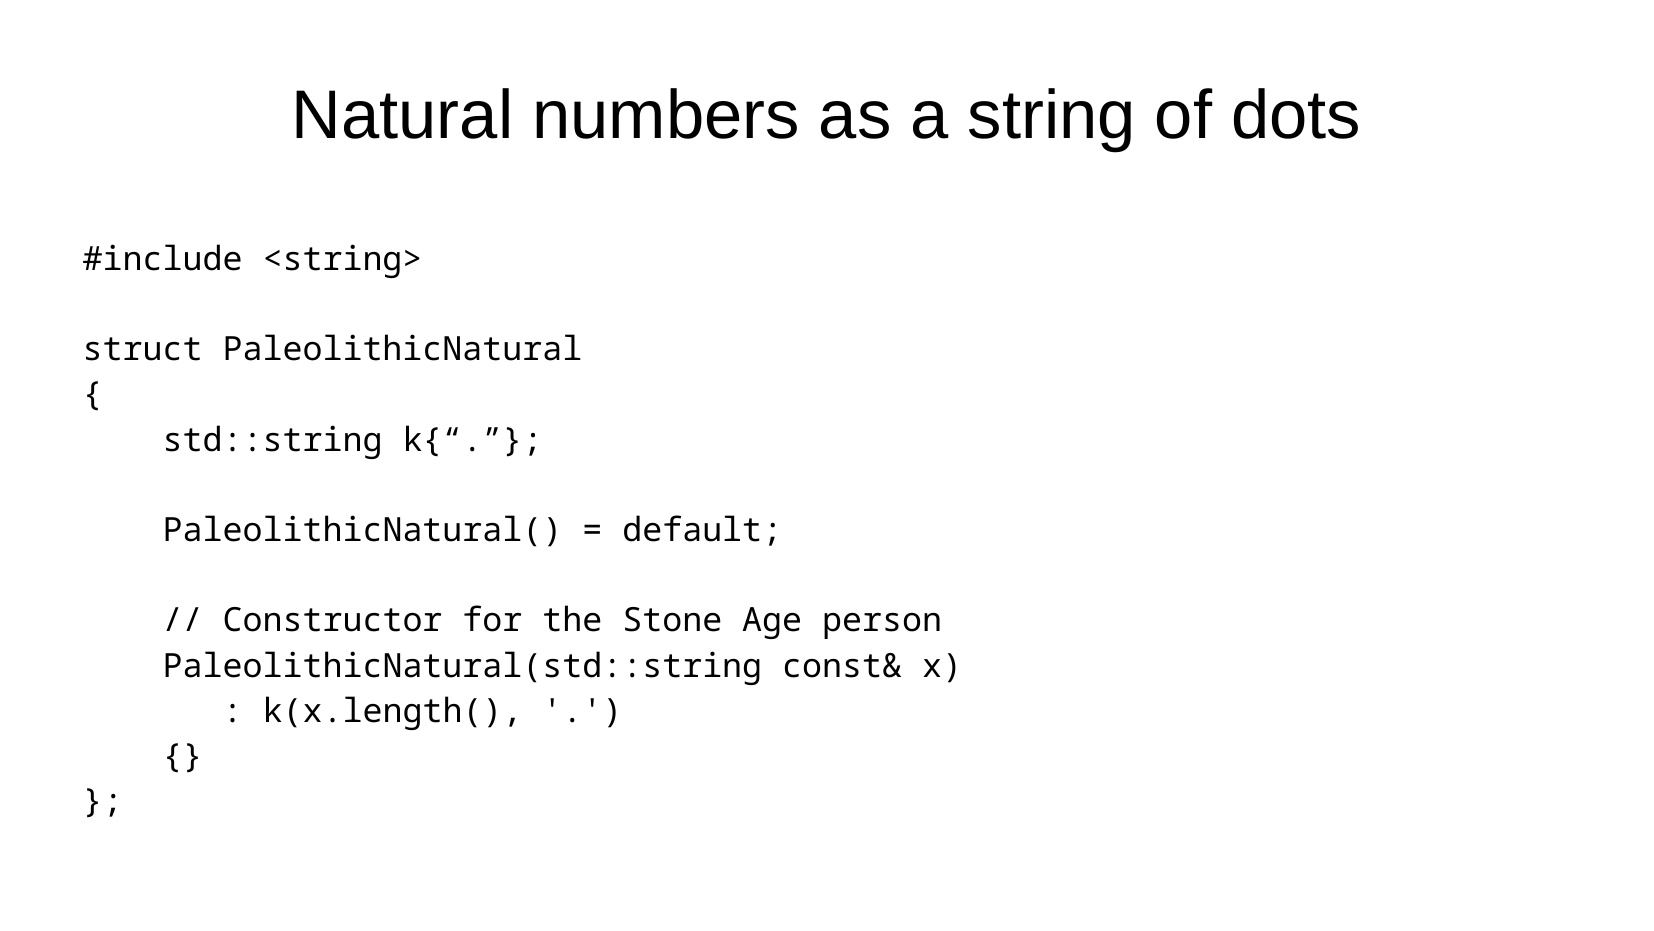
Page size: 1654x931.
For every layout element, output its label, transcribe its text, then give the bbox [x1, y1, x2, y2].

title Natural numbers as a string of dots [82, 37, 1571, 193]
subtitle #include <string> struct PaleolithicNatural { std::string k{“.”}; PaleolithicNatural() = default; // Constructor for the Stone Age person PaleolithicNatural(std::string const& x) : k(x.length(), '.') {} }; [82, 193, 1571, 858]
